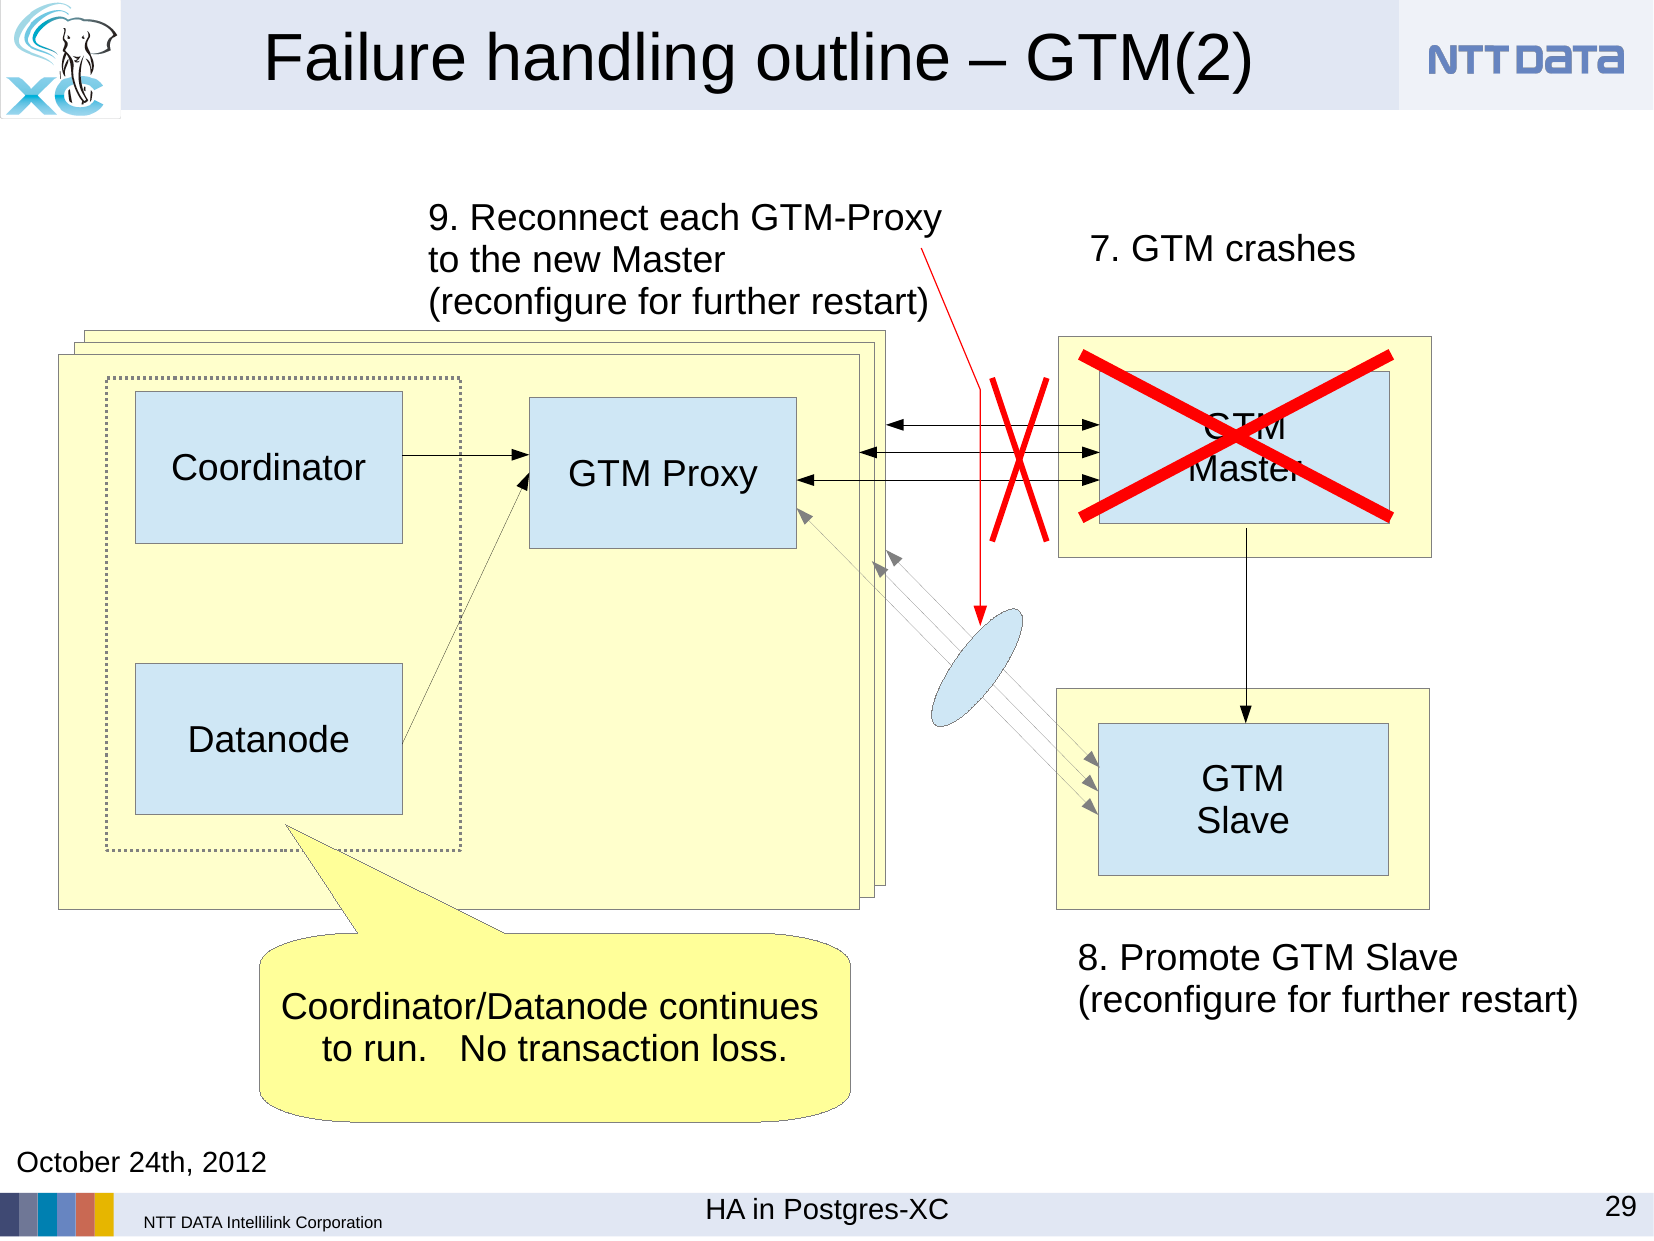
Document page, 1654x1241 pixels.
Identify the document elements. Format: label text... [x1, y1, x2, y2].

text_box [1056, 688, 1430, 910]
text_box Coordinator/Datanode continues to run. No transaction loss. [259, 824, 851, 1123]
text_box 8. Promote GTM Slave (reconfigure for further restart) [1062, 928, 1630, 1028]
text_box GTM Master [1099, 444, 1388, 524]
text_box GTM Master [1128, 371, 1345, 428]
text_box [1056, 750, 1098, 812]
picture [1429, 45, 1624, 74]
text_box [1056, 688, 1246, 761]
text_box GTM Proxy [529, 397, 797, 549]
text_box [1058, 453, 1099, 480]
text_box GTM Master [1099, 372, 1215, 501]
text_box Coordinator [135, 391, 403, 544]
text_box [1058, 426, 1099, 452]
text_box GTM Master [1198, 457, 1210, 476]
text_box 9. Reconnect each GTM-Proxy to the new Master (reconfigure for further restart) [413, 188, 981, 330]
text_box GTM Slave [1098, 723, 1389, 876]
text_box [58, 330, 886, 910]
title Failure handling outline – GTM(2) [120, 3, 1399, 110]
text_box [797, 481, 886, 597]
text_box [1056, 725, 1098, 788]
text_box [1058, 336, 1432, 558]
picture [0, 0, 121, 119]
text_box [931, 608, 1023, 727]
text_box Datanode [135, 663, 403, 815]
text_box 7. GTM crashes [1074, 220, 1607, 277]
text_box GTM Master [1251, 371, 1390, 509]
